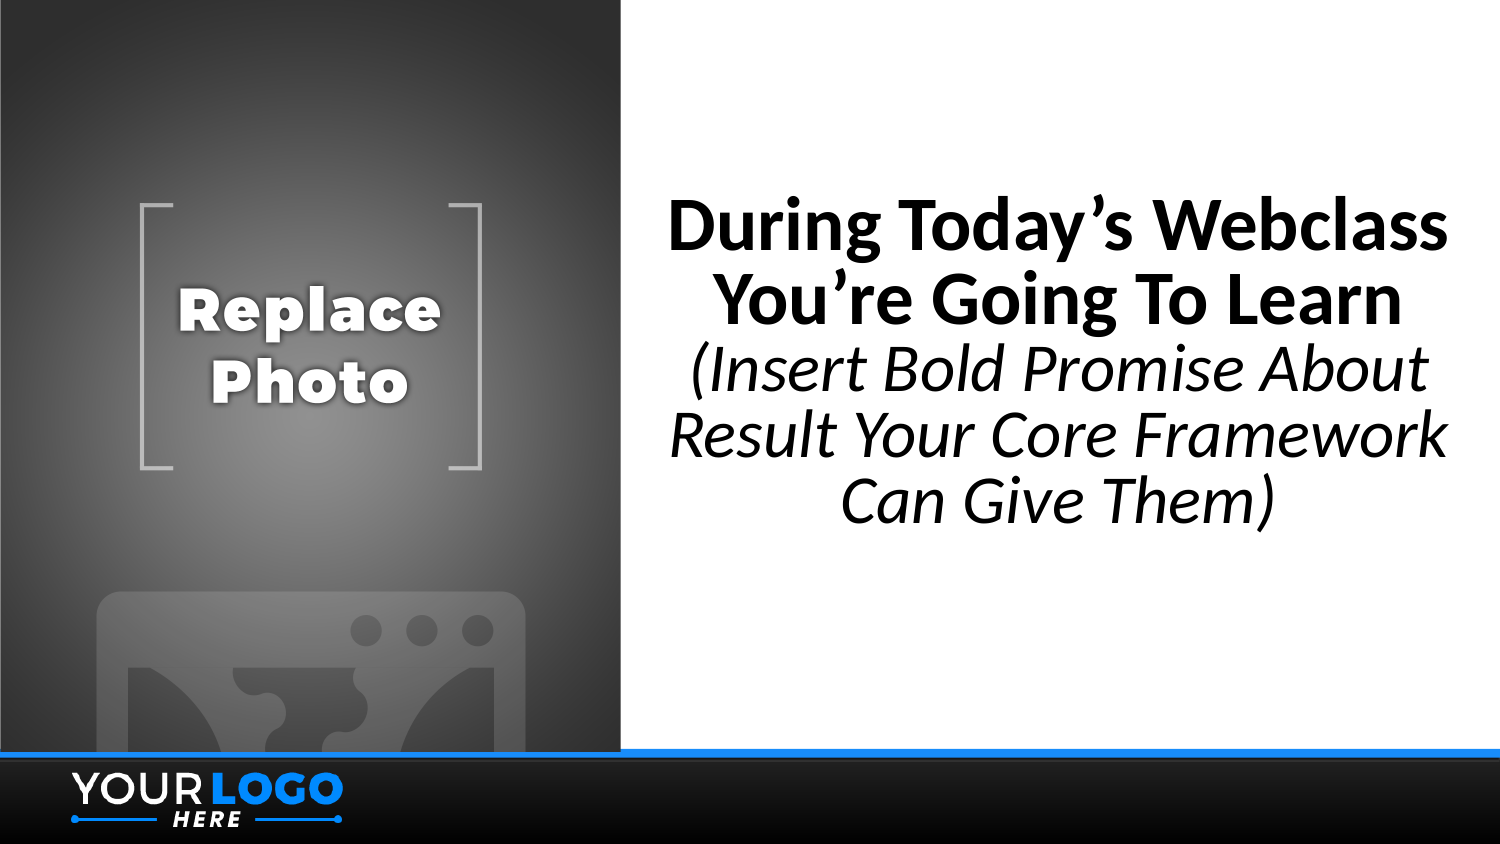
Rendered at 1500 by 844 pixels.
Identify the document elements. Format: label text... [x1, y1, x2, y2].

text_box During Today’s Webclass You’re Going To Learn (Insert Bold Promise About Result Your Core Framework Can Give Them) [651, 252, 1467, 476]
picture [0, 0, 621, 752]
picture [66, 766, 346, 831]
